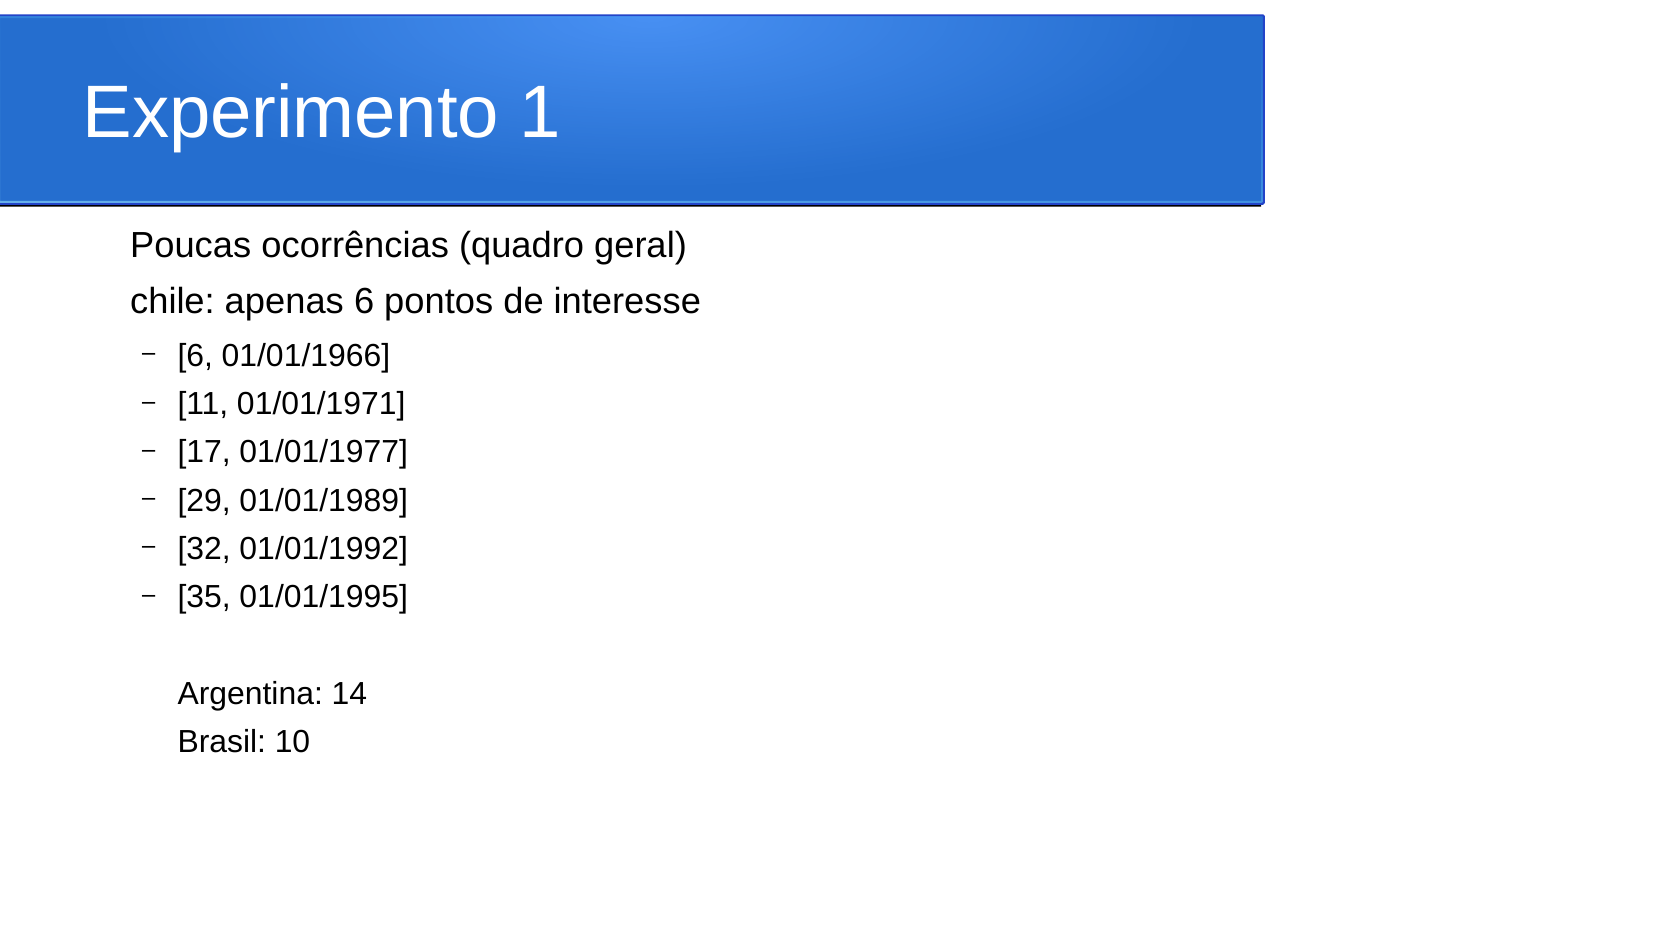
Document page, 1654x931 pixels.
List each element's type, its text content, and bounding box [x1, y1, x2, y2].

list Poucas ocorrências (quadro geral) chile: apenas 6 pontos de interesse [6, 01/01/1966] [11, 01/01/1971] [17, 01/01/1977] [29, 01/01/1989] [32, 01/01/1992] [35, 01/01/1995] Argentina: 14 Brasil: 10 [82, 224, 1571, 764]
title Experimento 1 [82, 35, 1235, 189]
